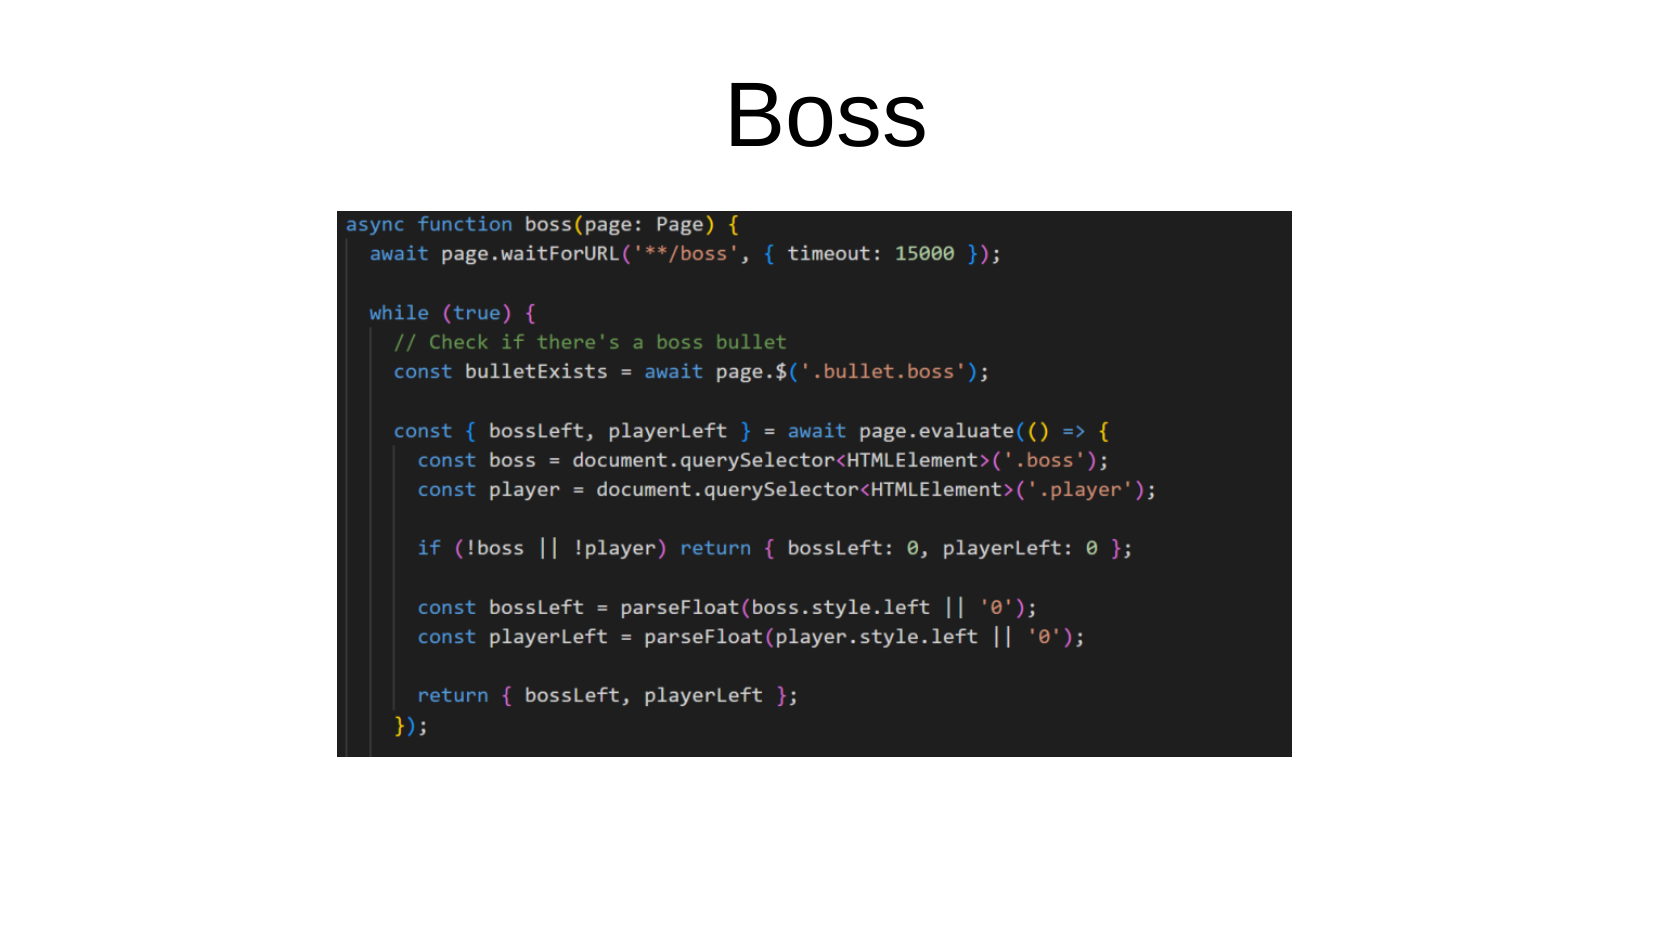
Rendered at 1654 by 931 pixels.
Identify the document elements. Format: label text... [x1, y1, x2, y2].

picture [337, 211, 1292, 758]
title Boss [82, 37, 1571, 193]
